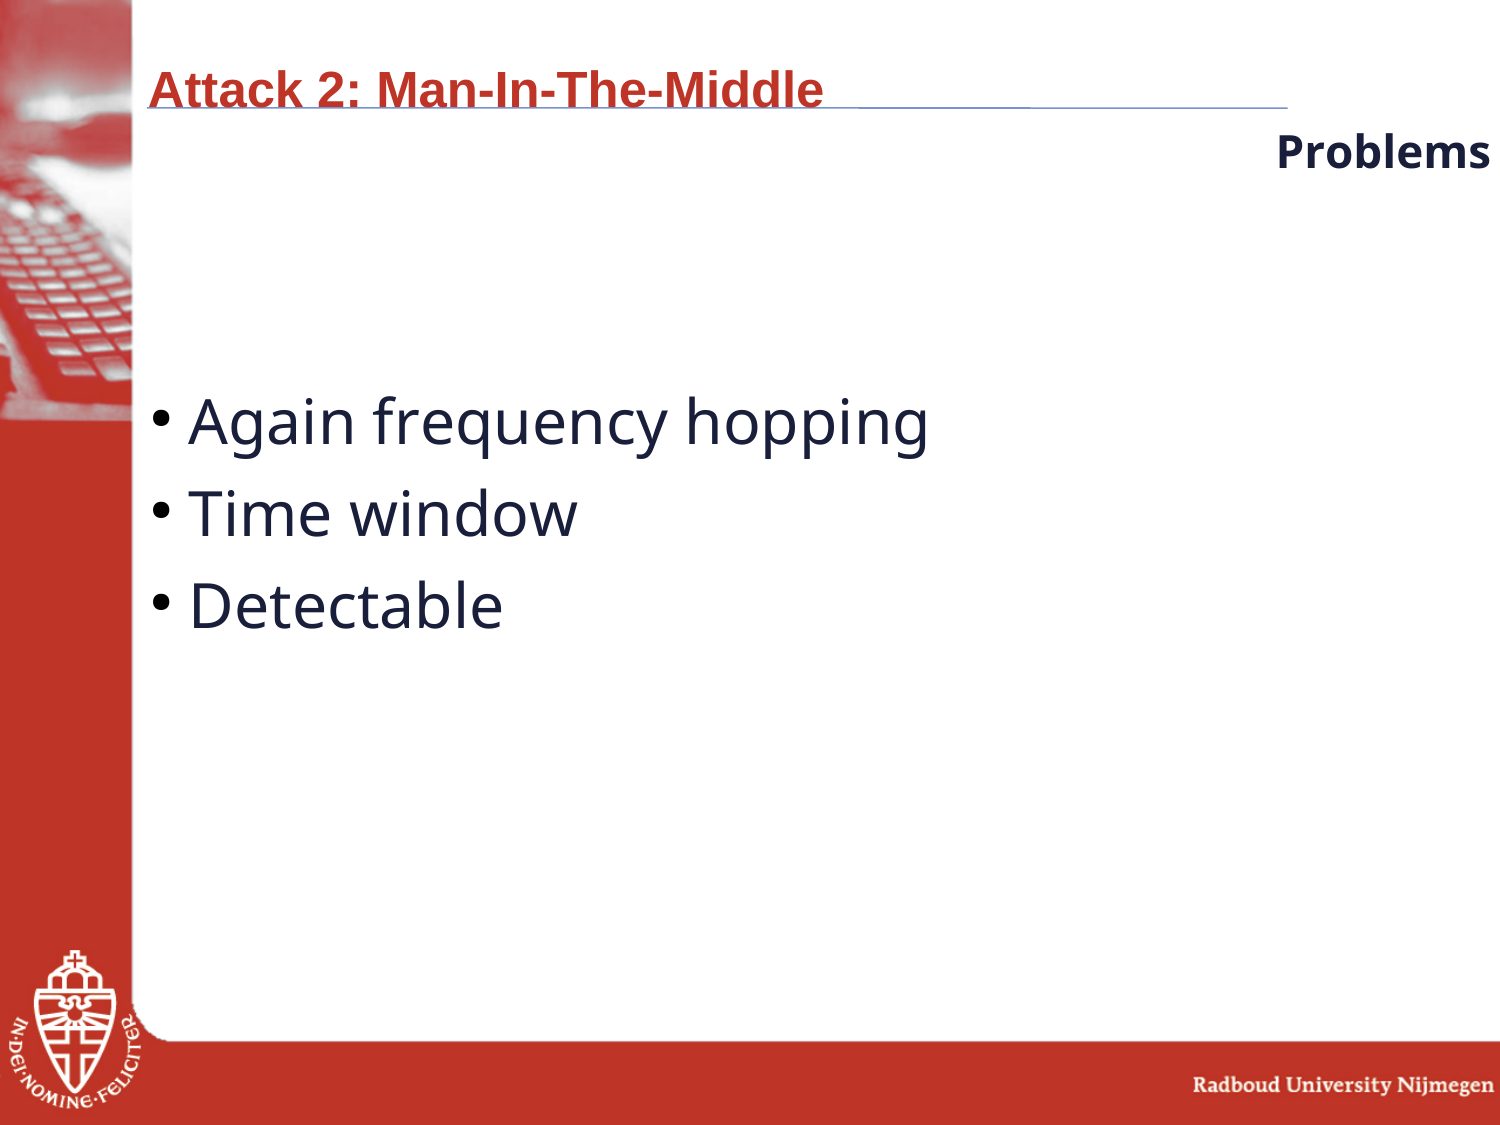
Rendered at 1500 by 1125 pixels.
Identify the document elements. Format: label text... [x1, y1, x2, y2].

picture [0, 0, 1500, 1125]
list Again frequency hopping Time window Detectable [150, 375, 1438, 1013]
text_box Problems [406, 115, 1495, 178]
title Attack 2: Man-In-The-Middle [147, 0, 1491, 122]
